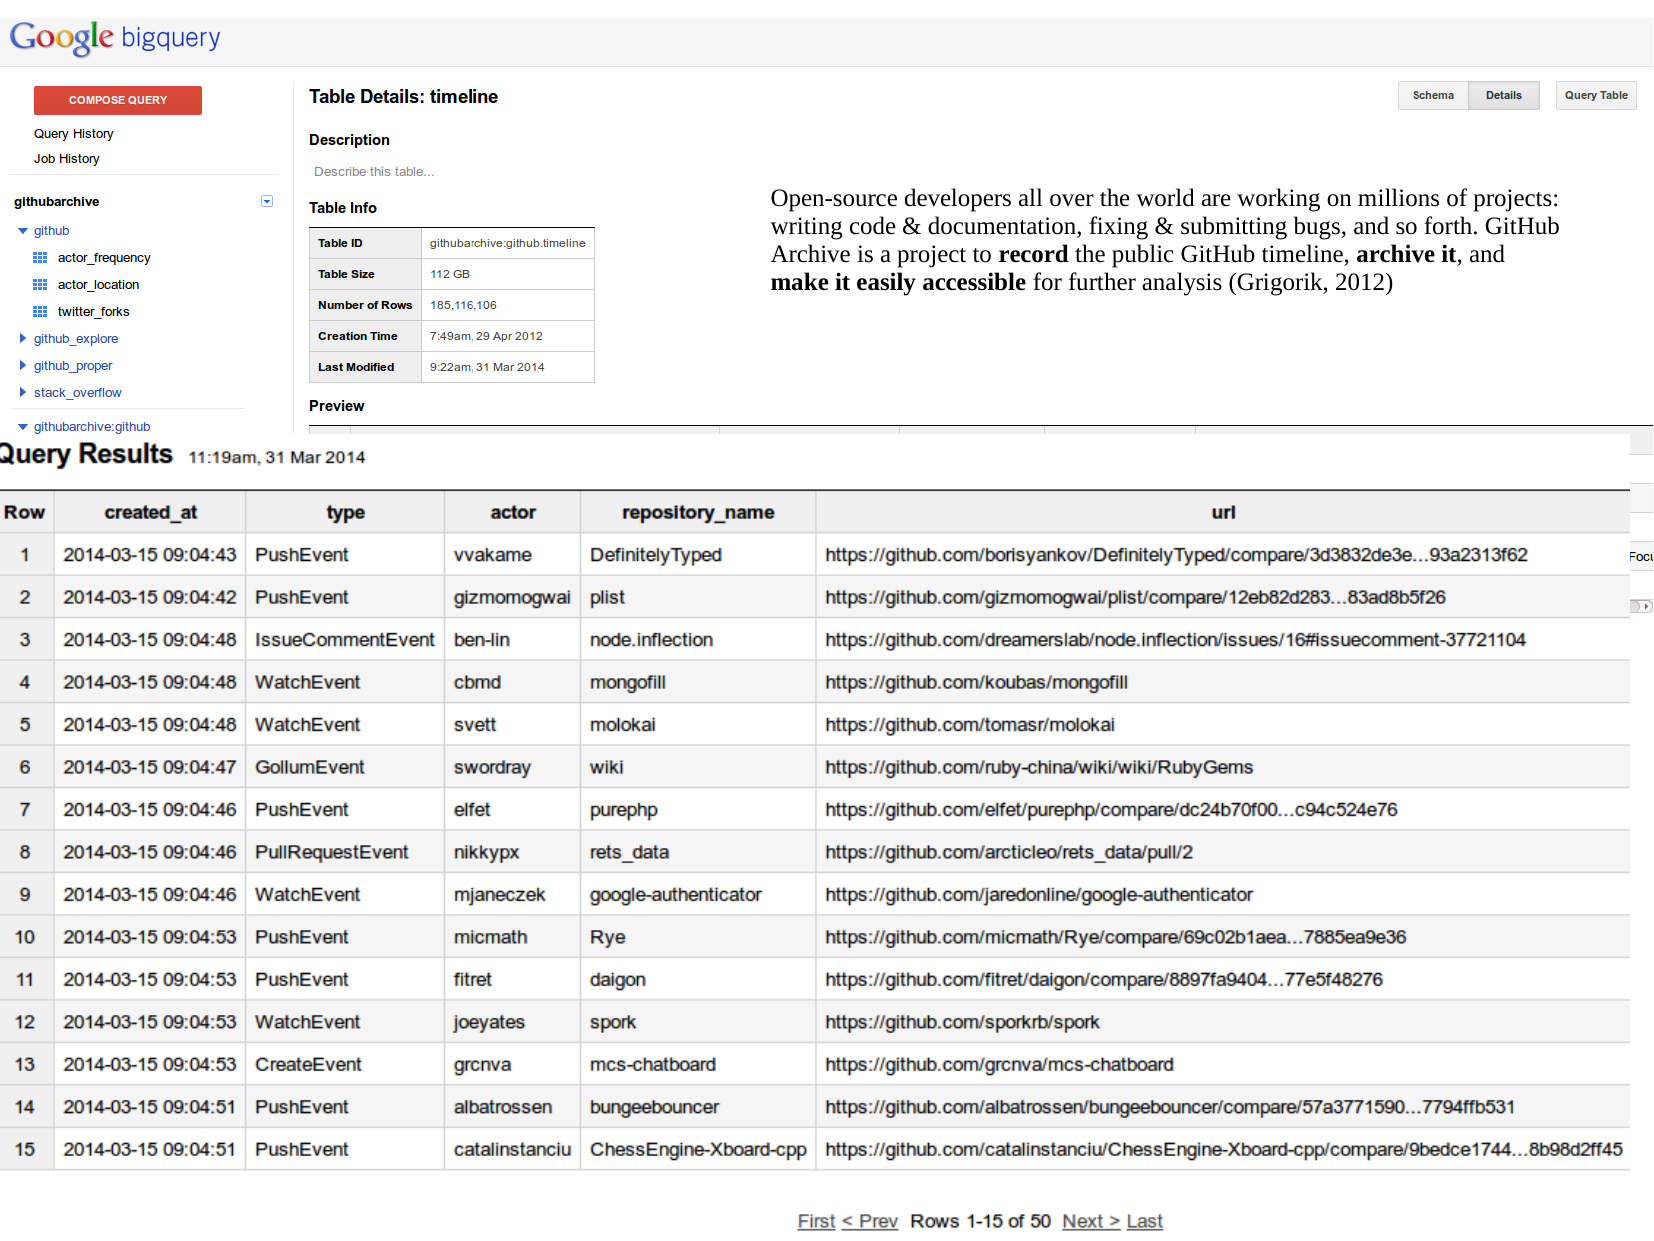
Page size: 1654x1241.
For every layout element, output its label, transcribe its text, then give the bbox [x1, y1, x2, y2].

picture [0, 18, 1654, 1241]
text_box Open-source developers all over the world are working on millions of projects: writing code & documentation, fixing & submitting bugs, and so forth. GitHub Archive is a project to record the public GitHub timeline, archive it, and make it easily accessible for further analysis (Grigorik, 2012) [755, 177, 1583, 304]
